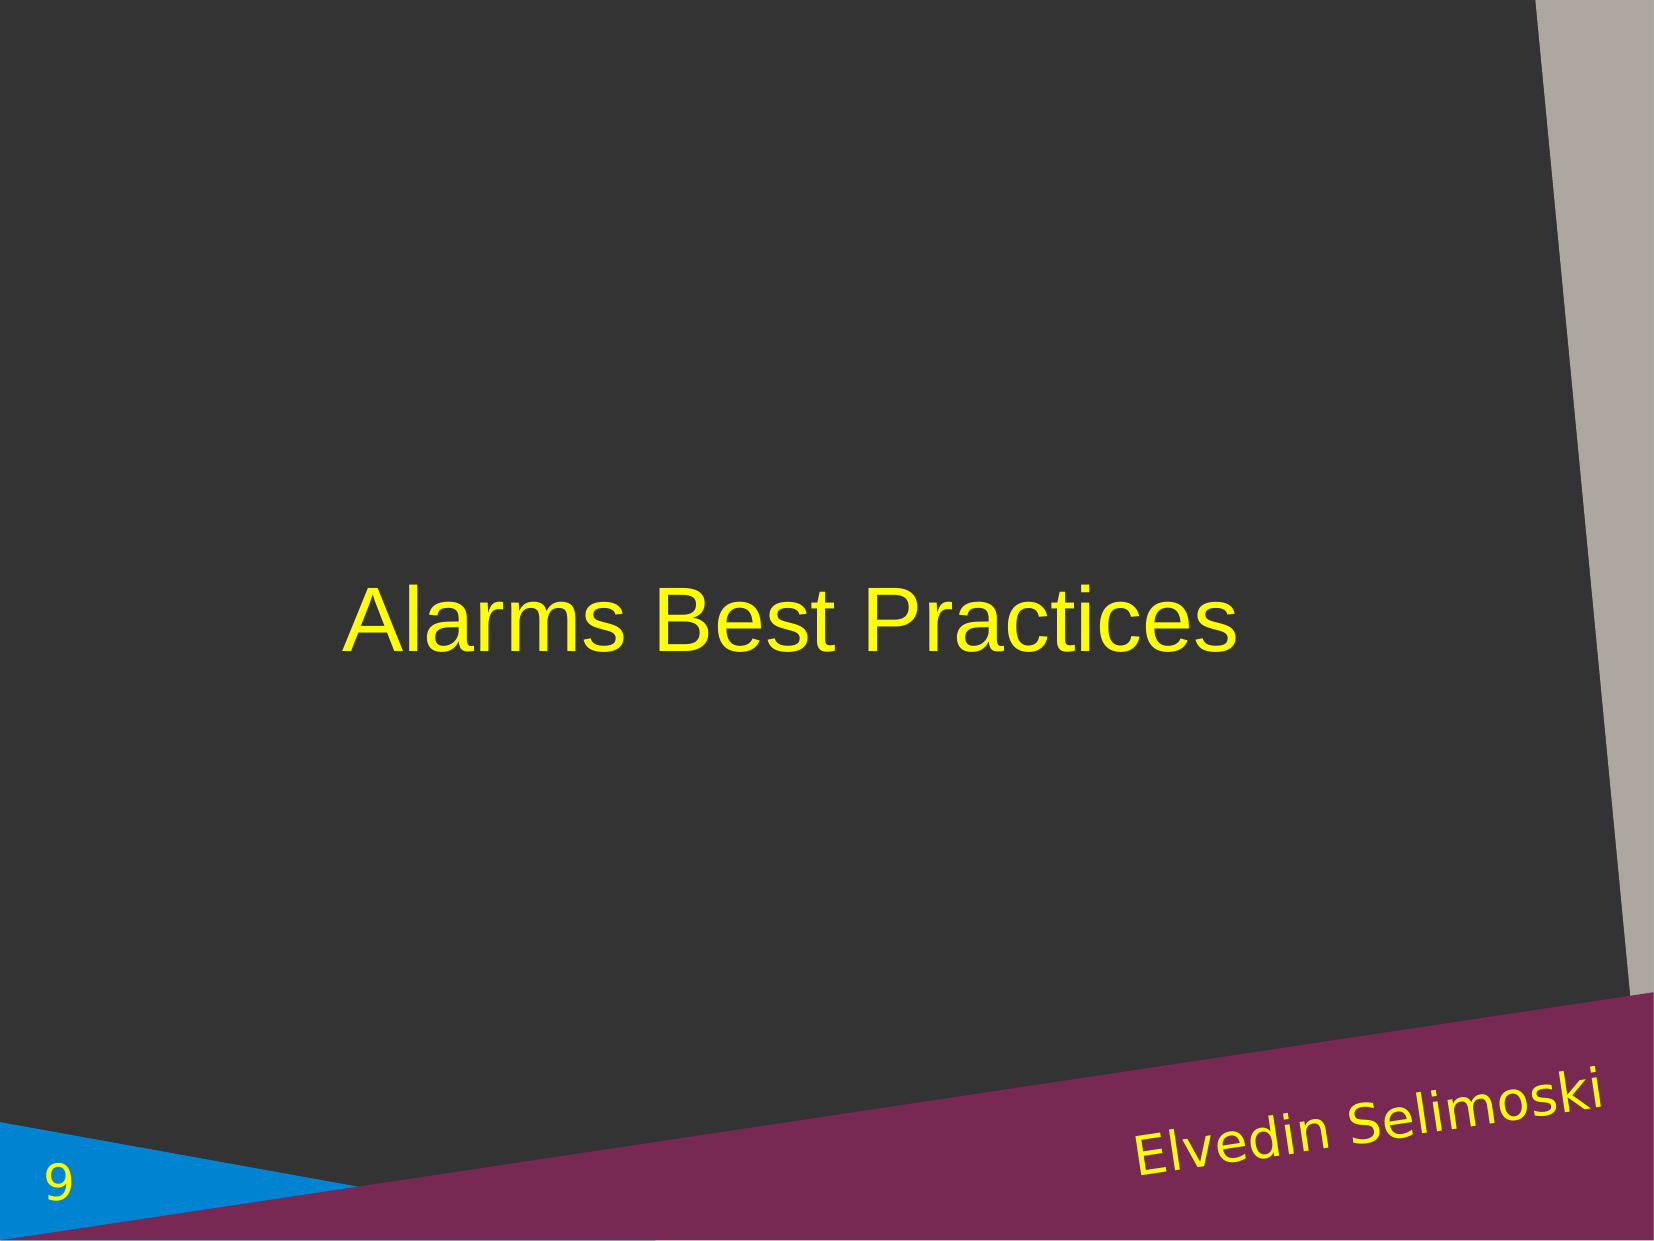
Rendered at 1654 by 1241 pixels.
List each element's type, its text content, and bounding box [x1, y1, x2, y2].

text_box Elvedin Selimoski [1052, 1015, 1629, 1239]
title Alarms Best Practices [47, 407, 1536, 833]
